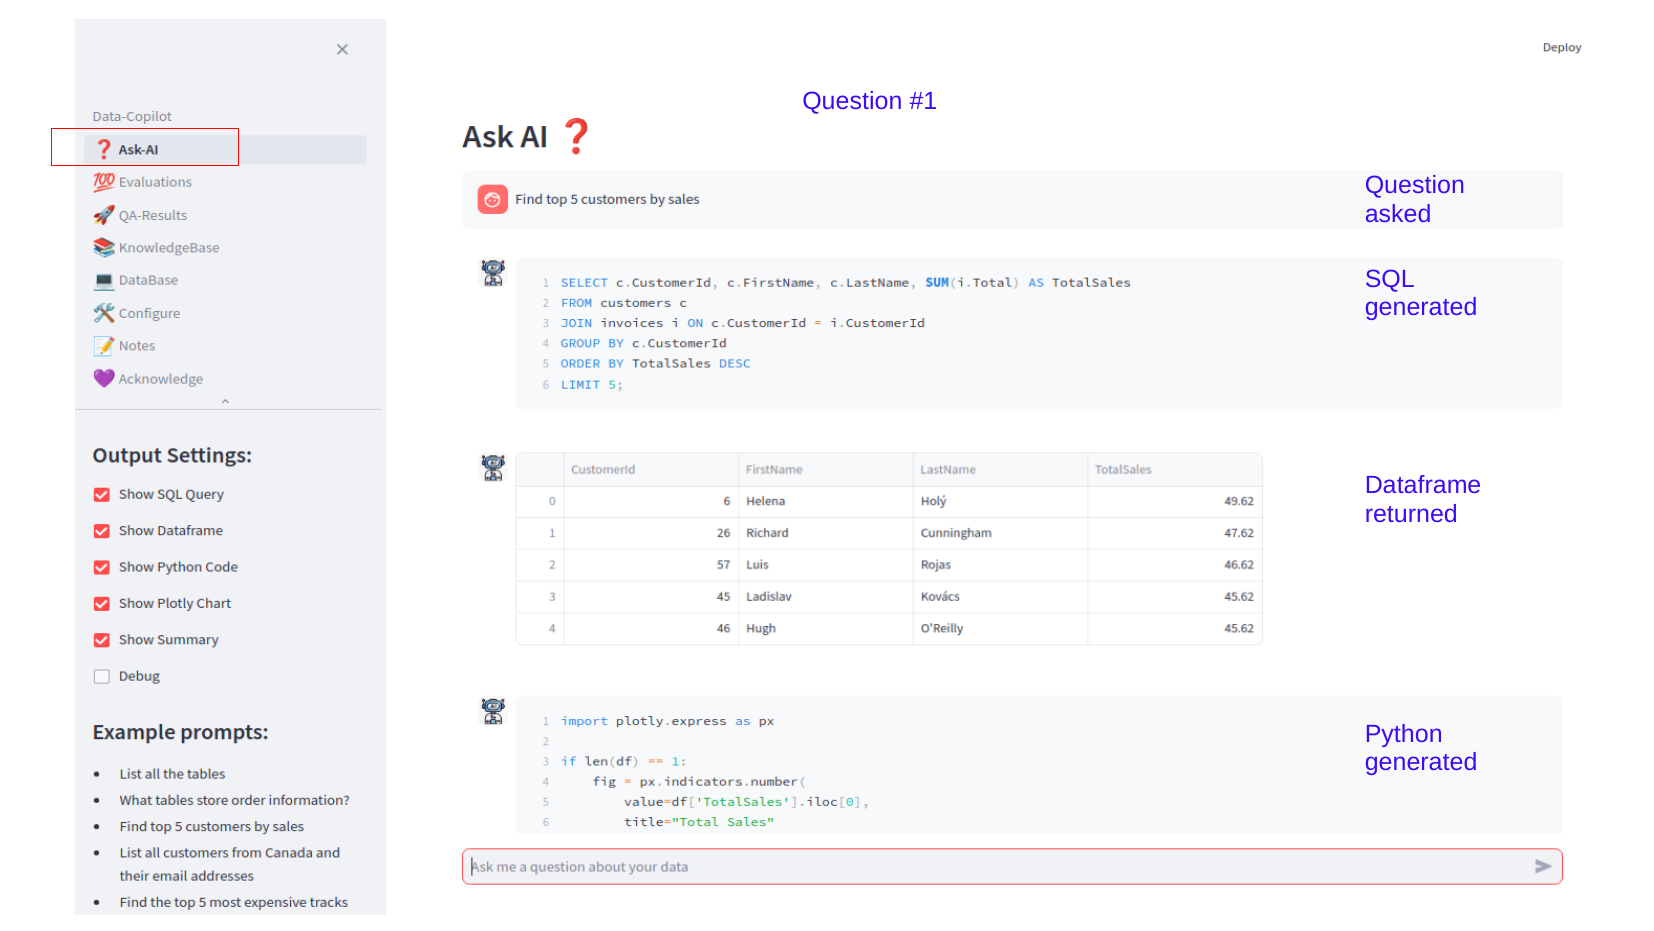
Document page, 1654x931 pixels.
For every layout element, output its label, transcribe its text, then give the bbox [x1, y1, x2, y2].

text_box SQL generated [1350, 257, 1538, 328]
text_box Dataframe returned [1350, 463, 1538, 535]
text_box Question #1 [787, 79, 976, 123]
text_box Question asked [1350, 163, 1538, 235]
picture [75, 19, 1584, 915]
text_box Python generated [1350, 712, 1538, 783]
text_box [51, 128, 239, 166]
